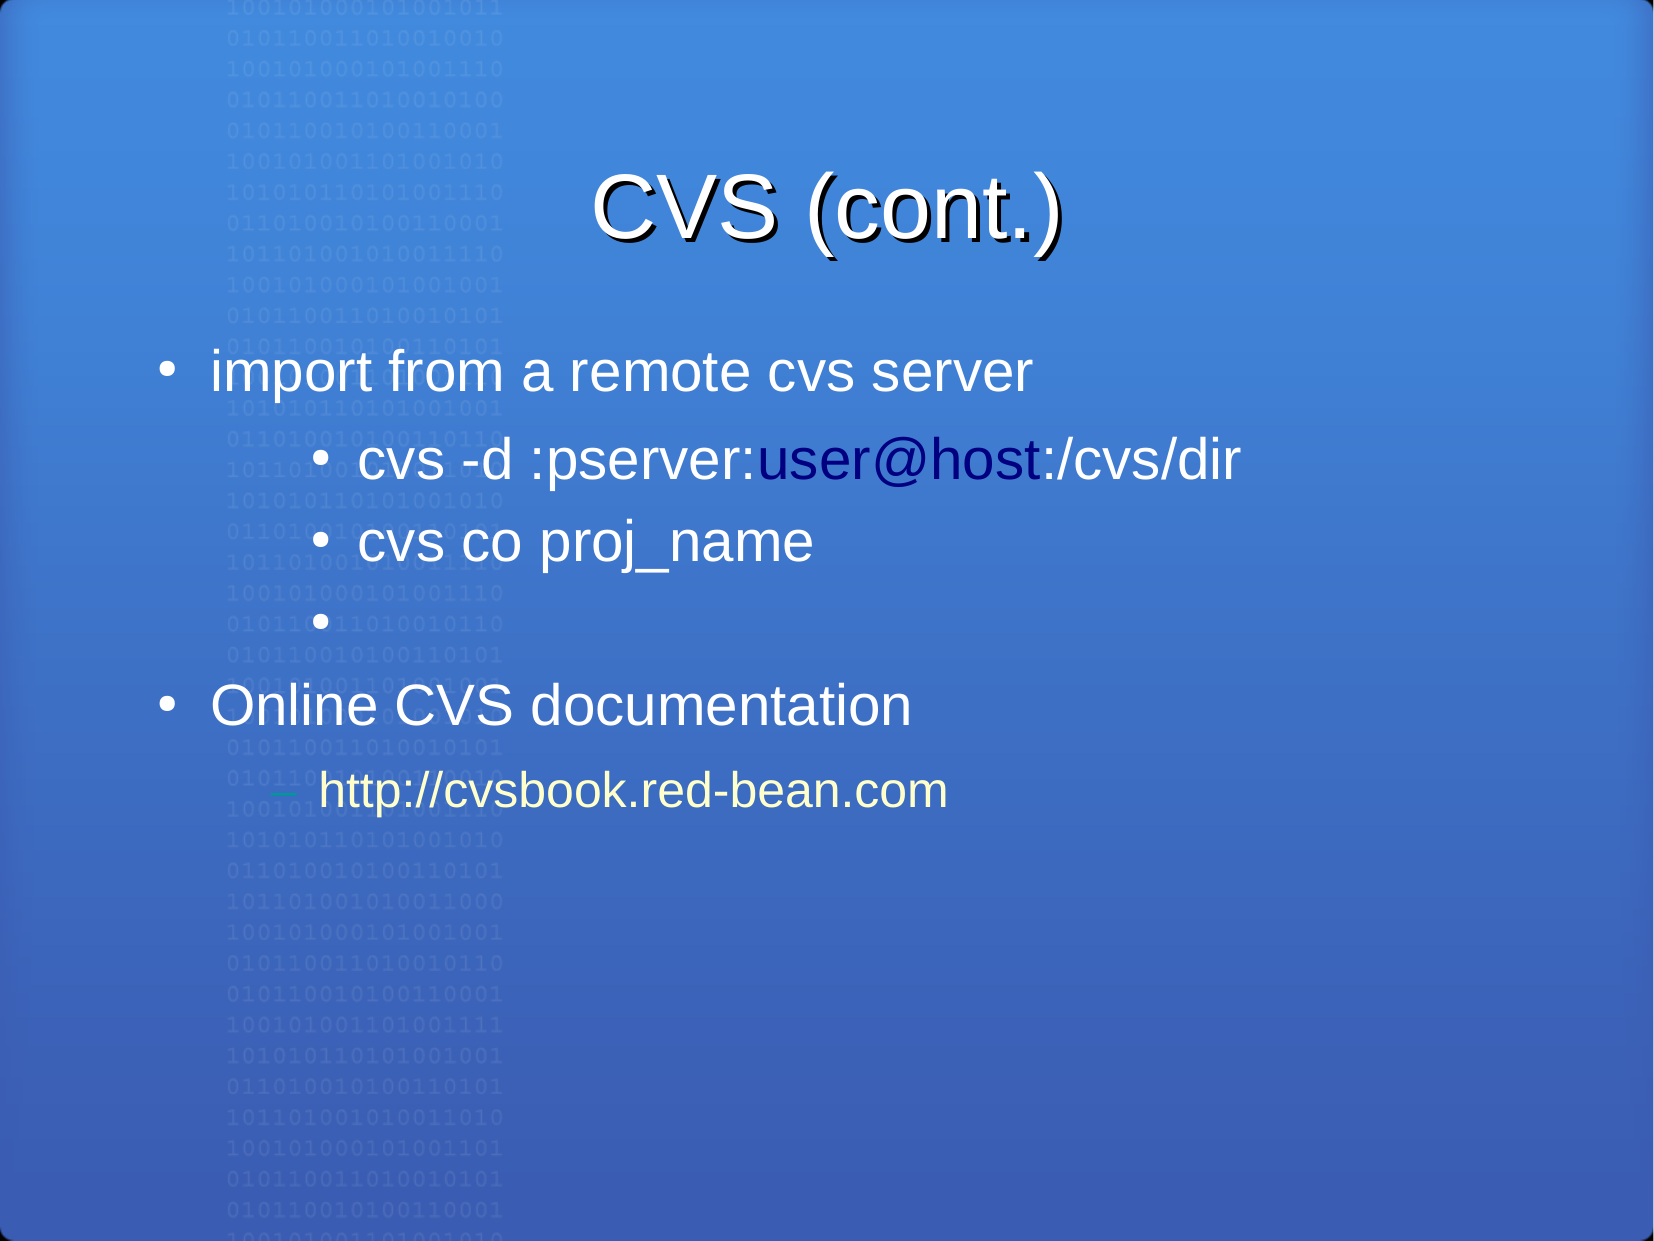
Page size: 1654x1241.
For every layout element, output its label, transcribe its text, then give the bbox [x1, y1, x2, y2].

picture [0, 0, 1654, 1241]
list import from a remote cvs server cvs -d :pserver:user@host:/cvs/dir cvs co proj_name Online CVS documentation http://cvsbook.red-bean.com [121, 344, 1534, 1127]
title CVS (cont.) [121, 102, 1534, 311]
